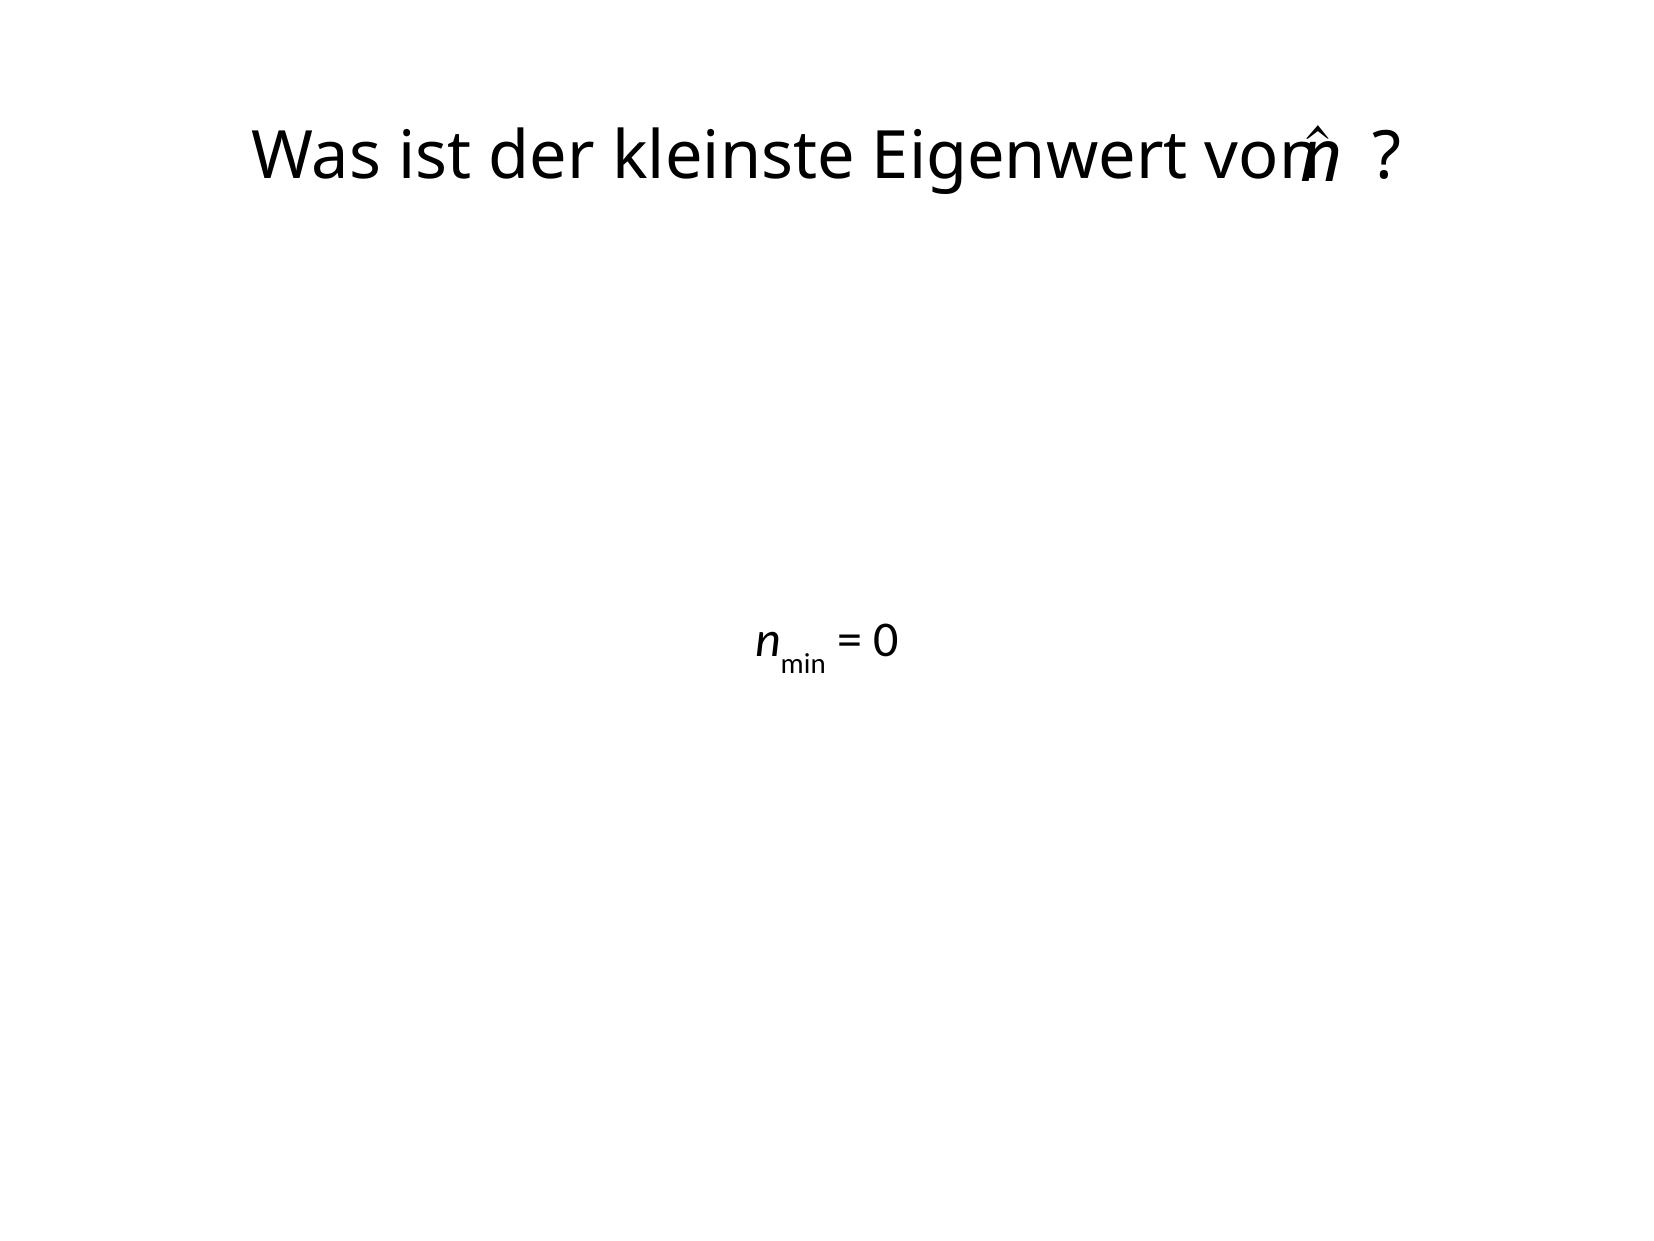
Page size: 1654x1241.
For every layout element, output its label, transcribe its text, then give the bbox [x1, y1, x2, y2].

subtitle nmin = 0 [82, 290, 1571, 1010]
chart [1289, 113, 1347, 202]
title Was ist der kleinste Eigenwert von ? [82, 49, 1571, 257]
